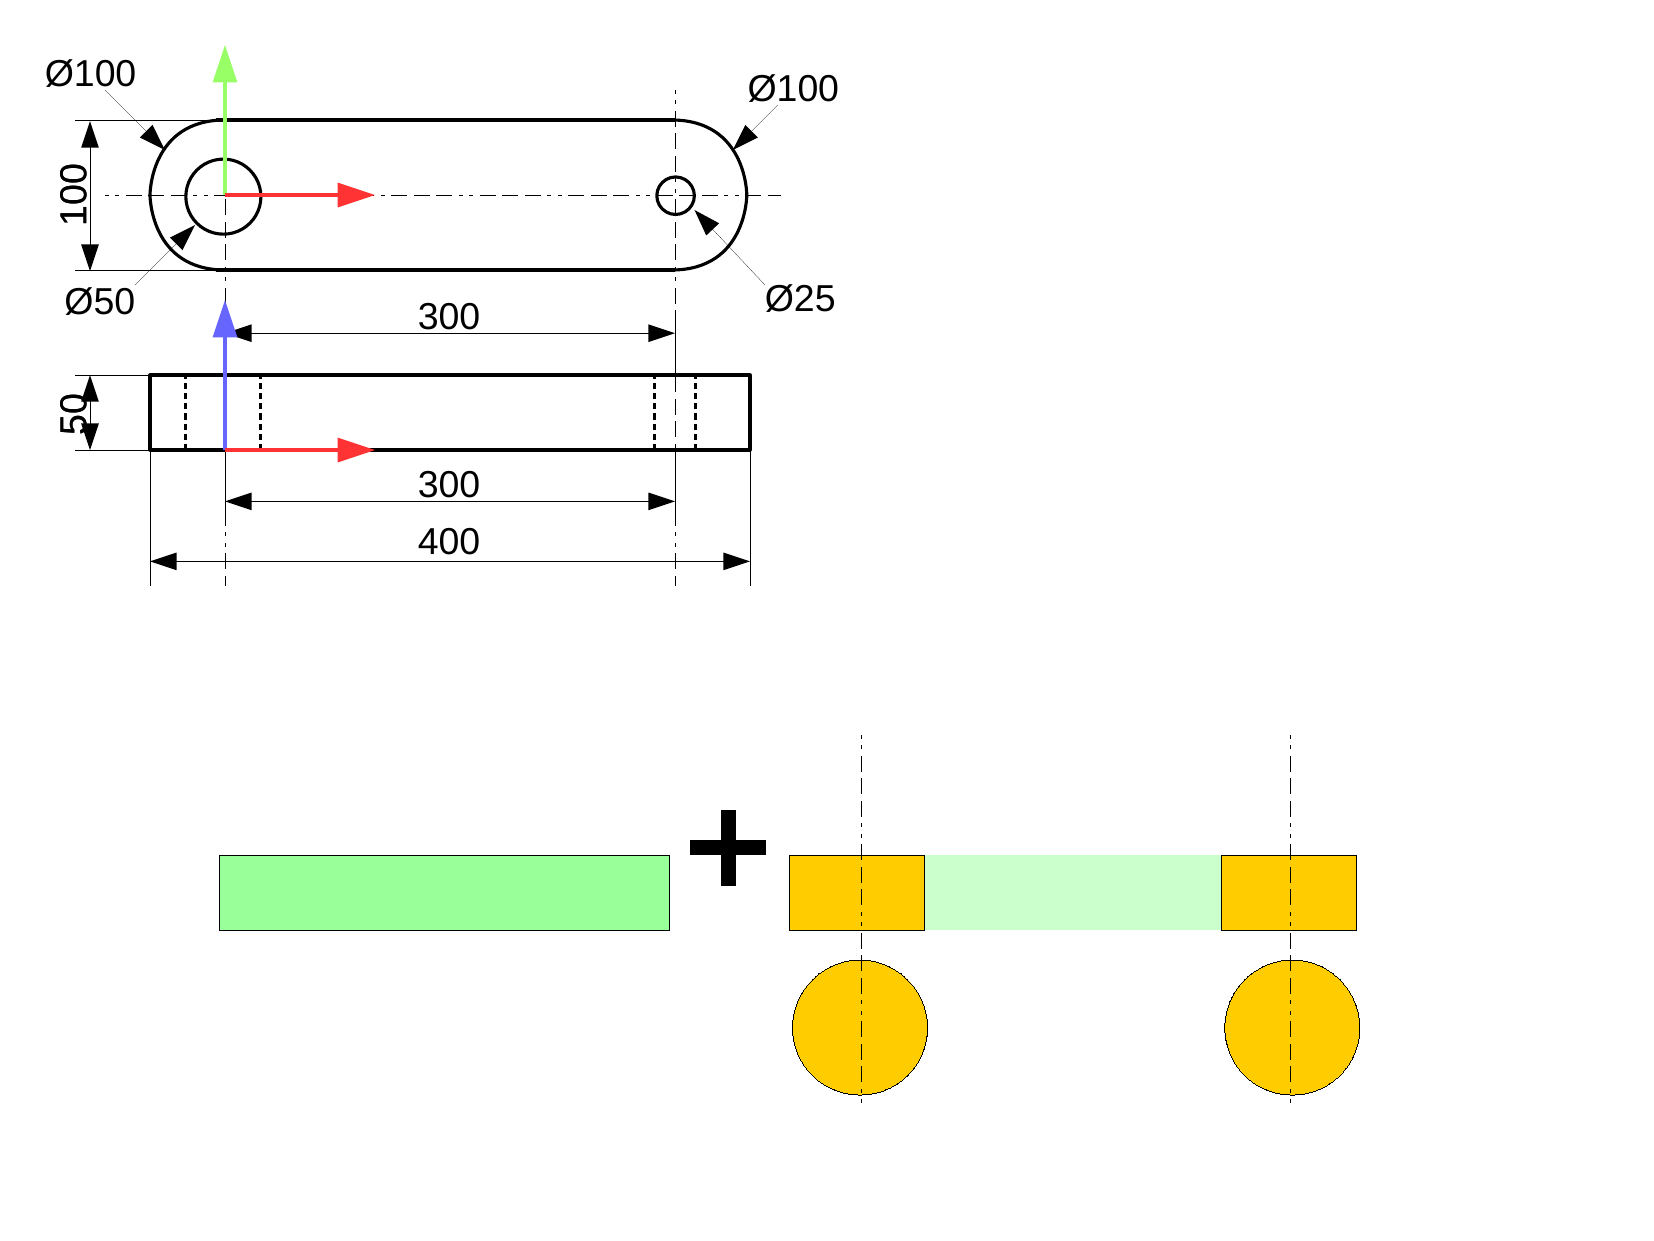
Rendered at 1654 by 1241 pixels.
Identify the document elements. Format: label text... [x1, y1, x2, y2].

text_box Ø100 [30, 45, 152, 102]
text_box 100 [45, 121, 102, 242]
text_box [792, 960, 928, 1096]
text_box Ø25 [750, 270, 851, 327]
text_box [219, 855, 670, 931]
text_box [1224, 960, 1360, 1096]
text_box 300 [403, 288, 496, 346]
text_box 400 [403, 513, 496, 571]
text_box Ø100 [732, 60, 854, 117]
text_box [690, 810, 766, 886]
text_box 300 [403, 456, 496, 501]
text_box Ø50 [49, 273, 151, 331]
text_box [789, 855, 1357, 931]
text_box 50 [45, 330, 102, 451]
text_box 300 [403, 502, 496, 513]
